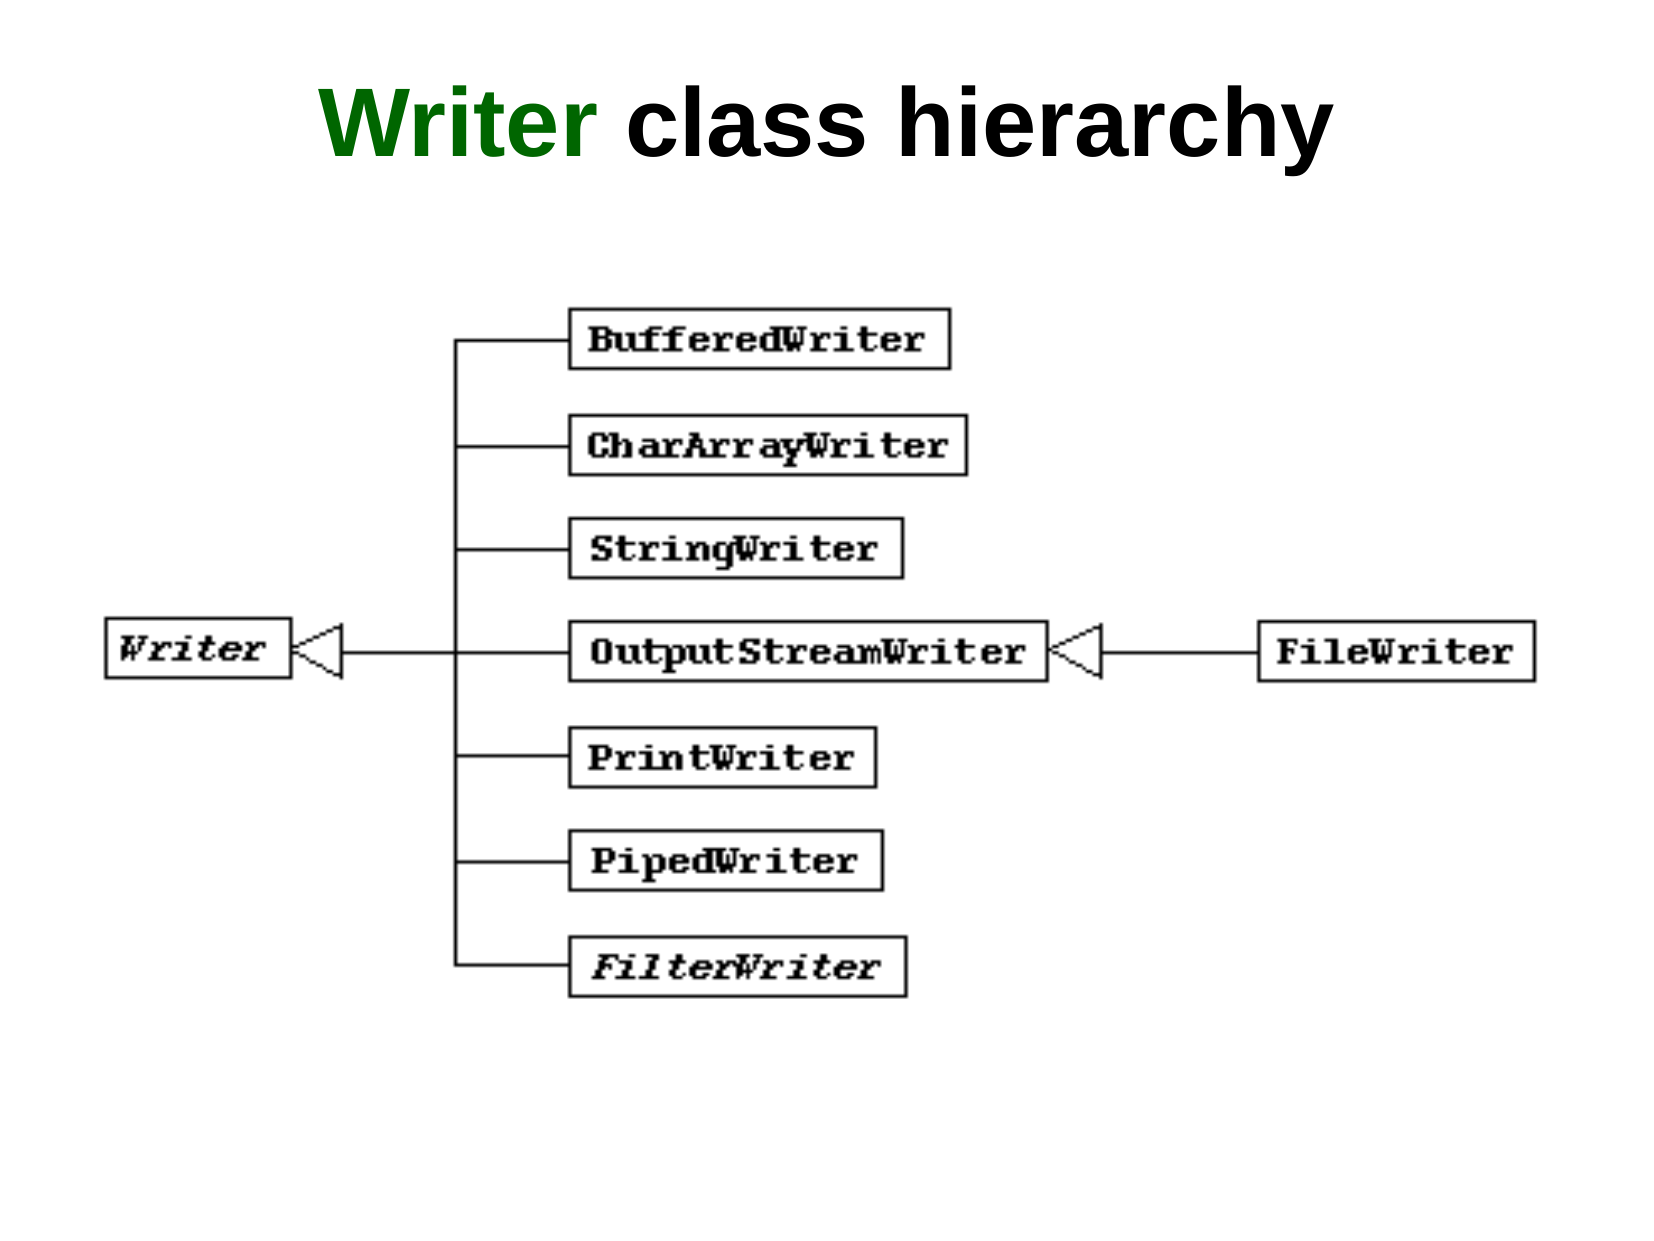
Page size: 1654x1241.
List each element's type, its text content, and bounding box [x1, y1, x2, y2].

title Writer class hierarchy [82, 49, 1571, 196]
picture [82, 290, 1571, 1052]
